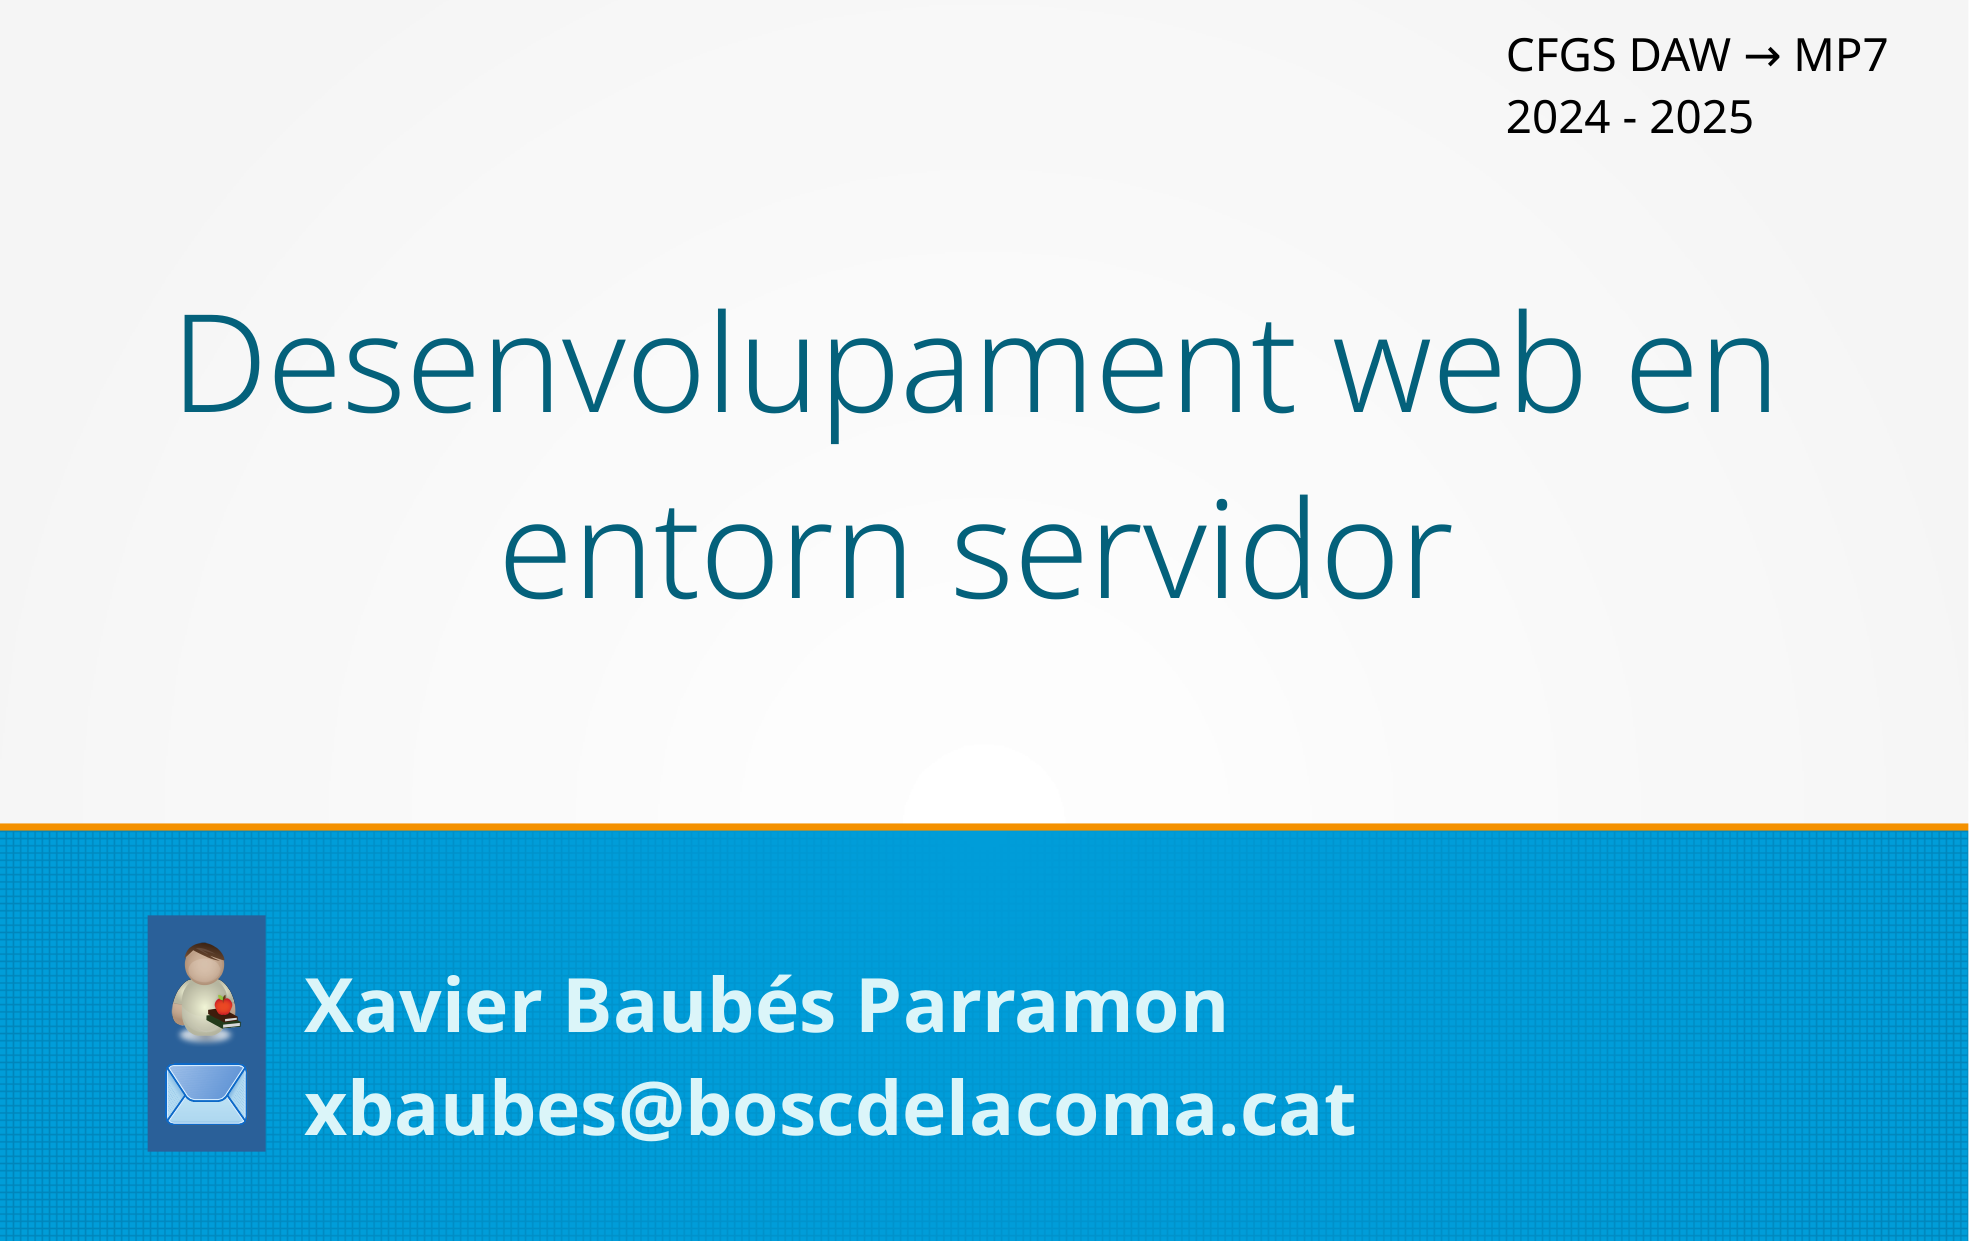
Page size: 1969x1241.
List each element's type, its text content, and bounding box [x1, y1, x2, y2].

title Desenvolupament web en entorn servidor [90, 259, 1862, 638]
picture [153, 933, 260, 1148]
text_box CFGS DAW → MP7 2024 - 2025 [1500, 0, 1943, 178]
picture [0, 0, 1969, 830]
text_box [147, 915, 266, 1152]
subtitle Xavier Baubés Parramon xbaubes@boscdelacoma.cat [82, 850, 1853, 1241]
